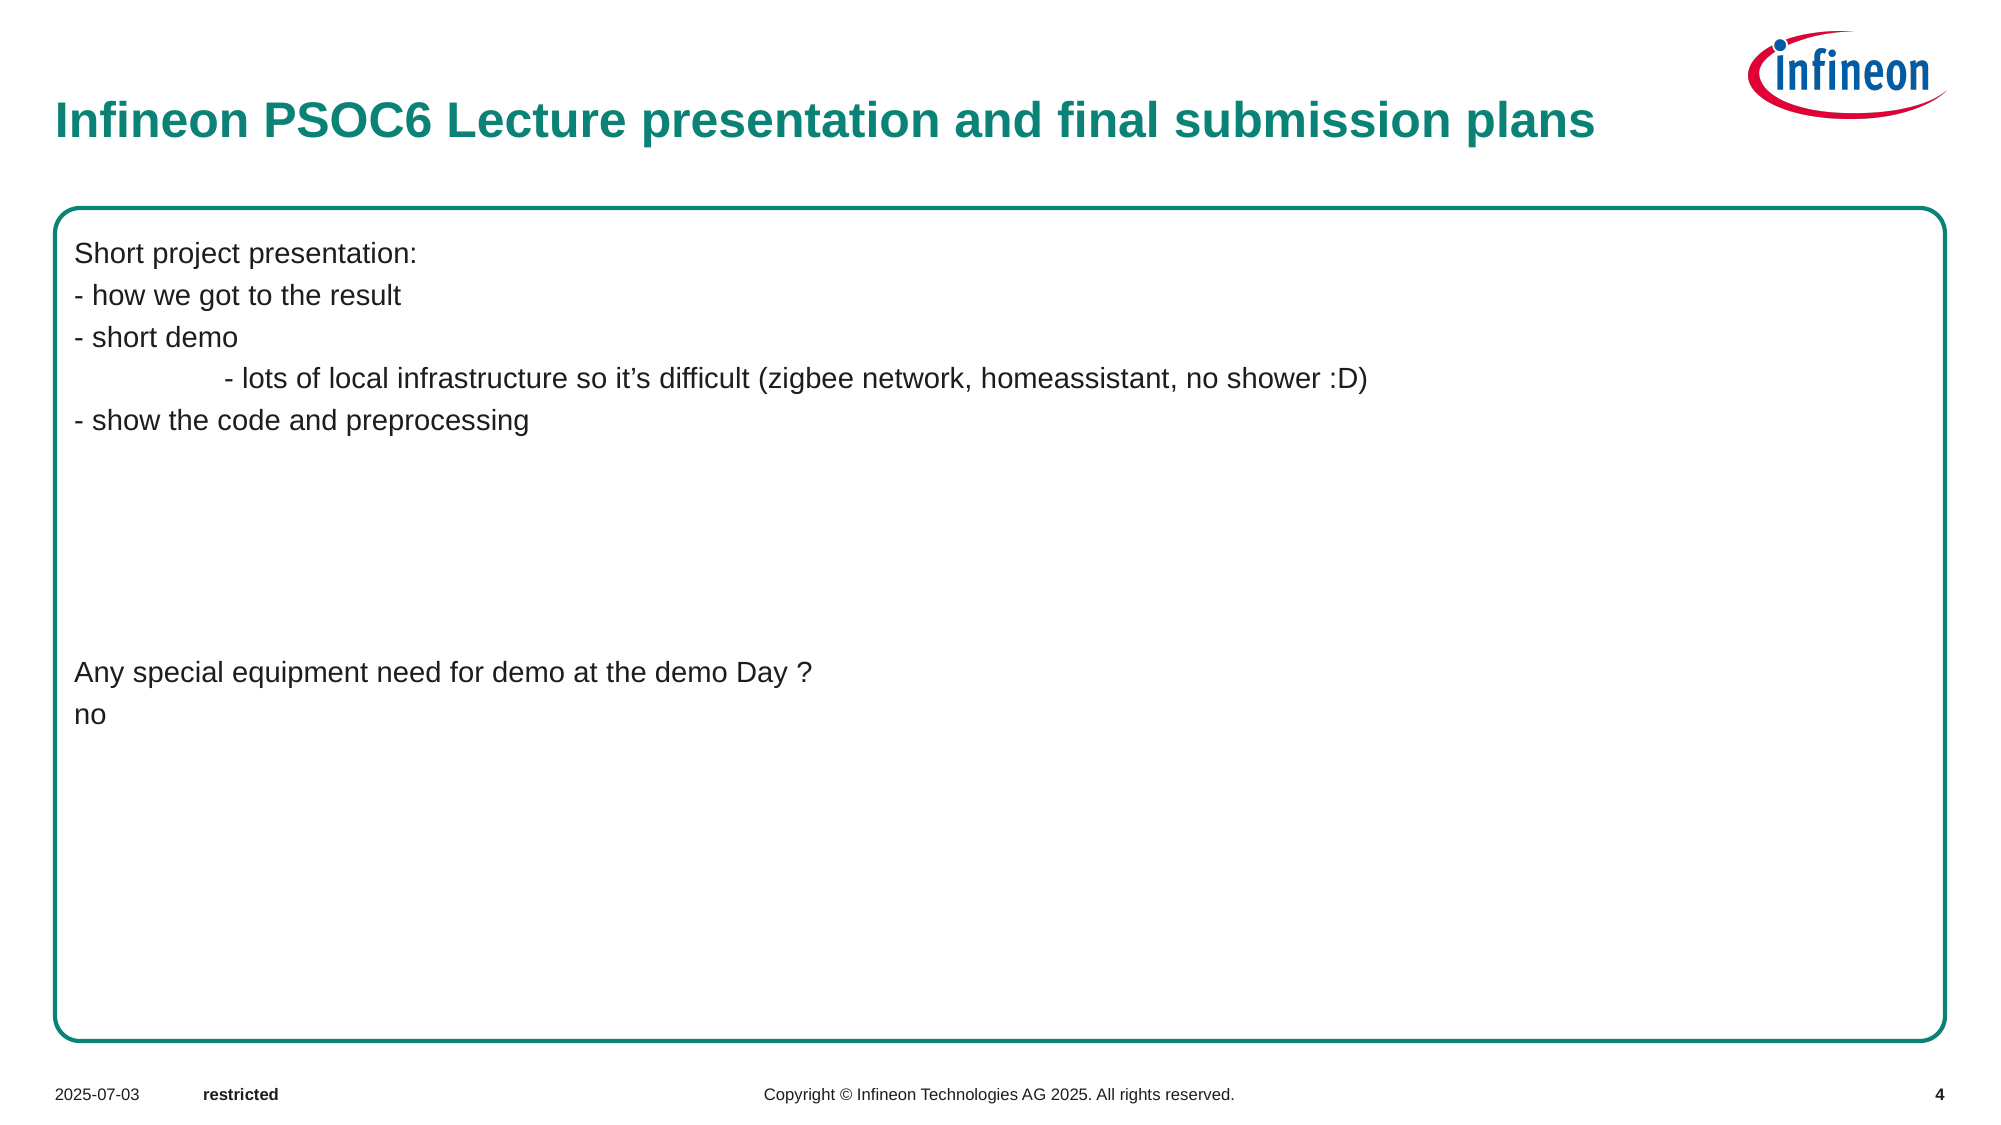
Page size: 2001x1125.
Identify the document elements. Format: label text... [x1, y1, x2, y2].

picture [1748, 31, 1947, 119]
title Infineon PSOC6 Lecture presentation and final submission plans [55, 30, 1632, 149]
text_box Short project presentation: - how we got to the result - short demo - lots of local infrastructure so it’s difficult (zigbee network, homeassistant, no shower :D) - show the code and preprocessing Any special equipment need for demo at the demo Day ? no [55, 207, 1945, 1042]
